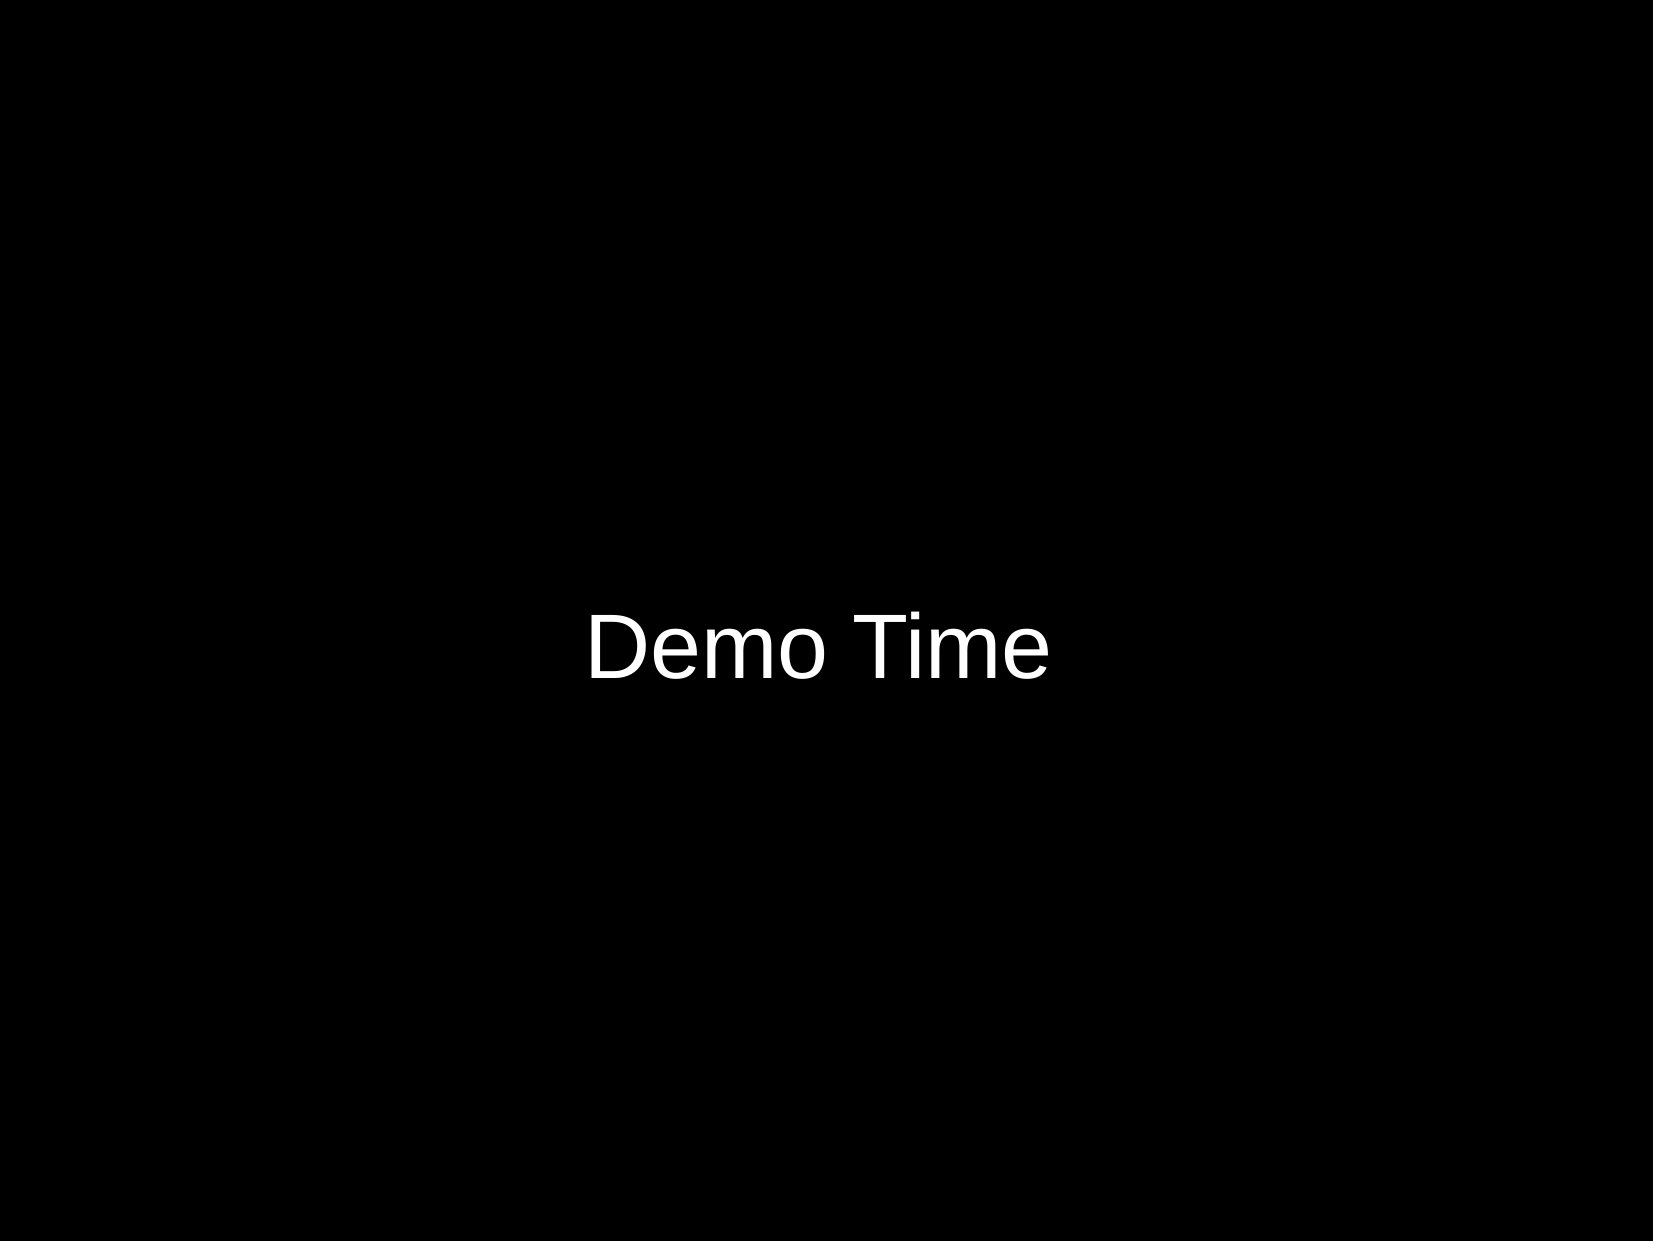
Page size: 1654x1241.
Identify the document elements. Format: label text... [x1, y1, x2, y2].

title Demo Time [75, 542, 1563, 751]
